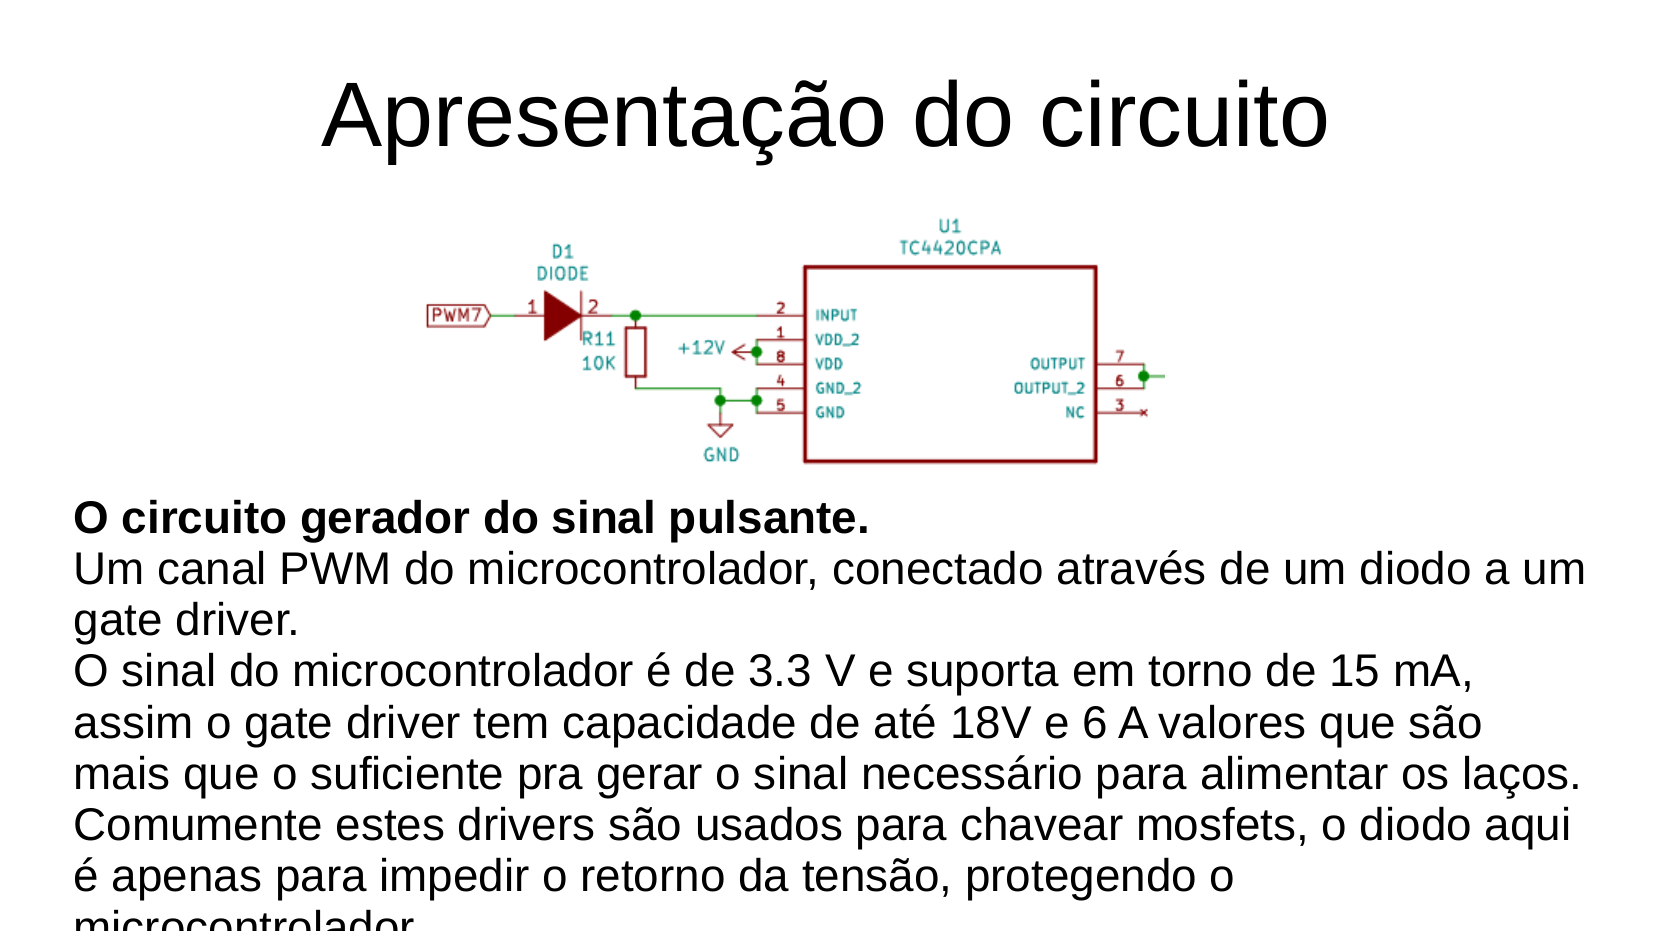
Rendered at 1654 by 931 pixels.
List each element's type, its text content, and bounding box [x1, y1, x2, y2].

picture [413, 179, 1165, 485]
text_box O circuito gerador do sinal pulsante. Um canal PWM do microcontrolador, conectado através de um diodo a um gate driver. O sinal do microcontrolador é de 3.3 V e suporta em torno de 15 mA, assim o gate driver tem capacidade de até 18V e 6 A valores que são mais que o suficiente pra gerar o sinal necessário para alimentar os laços. Comumente estes drivers são usados para chavear mosfets, o diodo aqui é apenas para impedir o retorno da tensão, protegendo o microcontrolador. [59, 484, 1607, 931]
title Apresentação do circuito [82, 37, 1571, 193]
